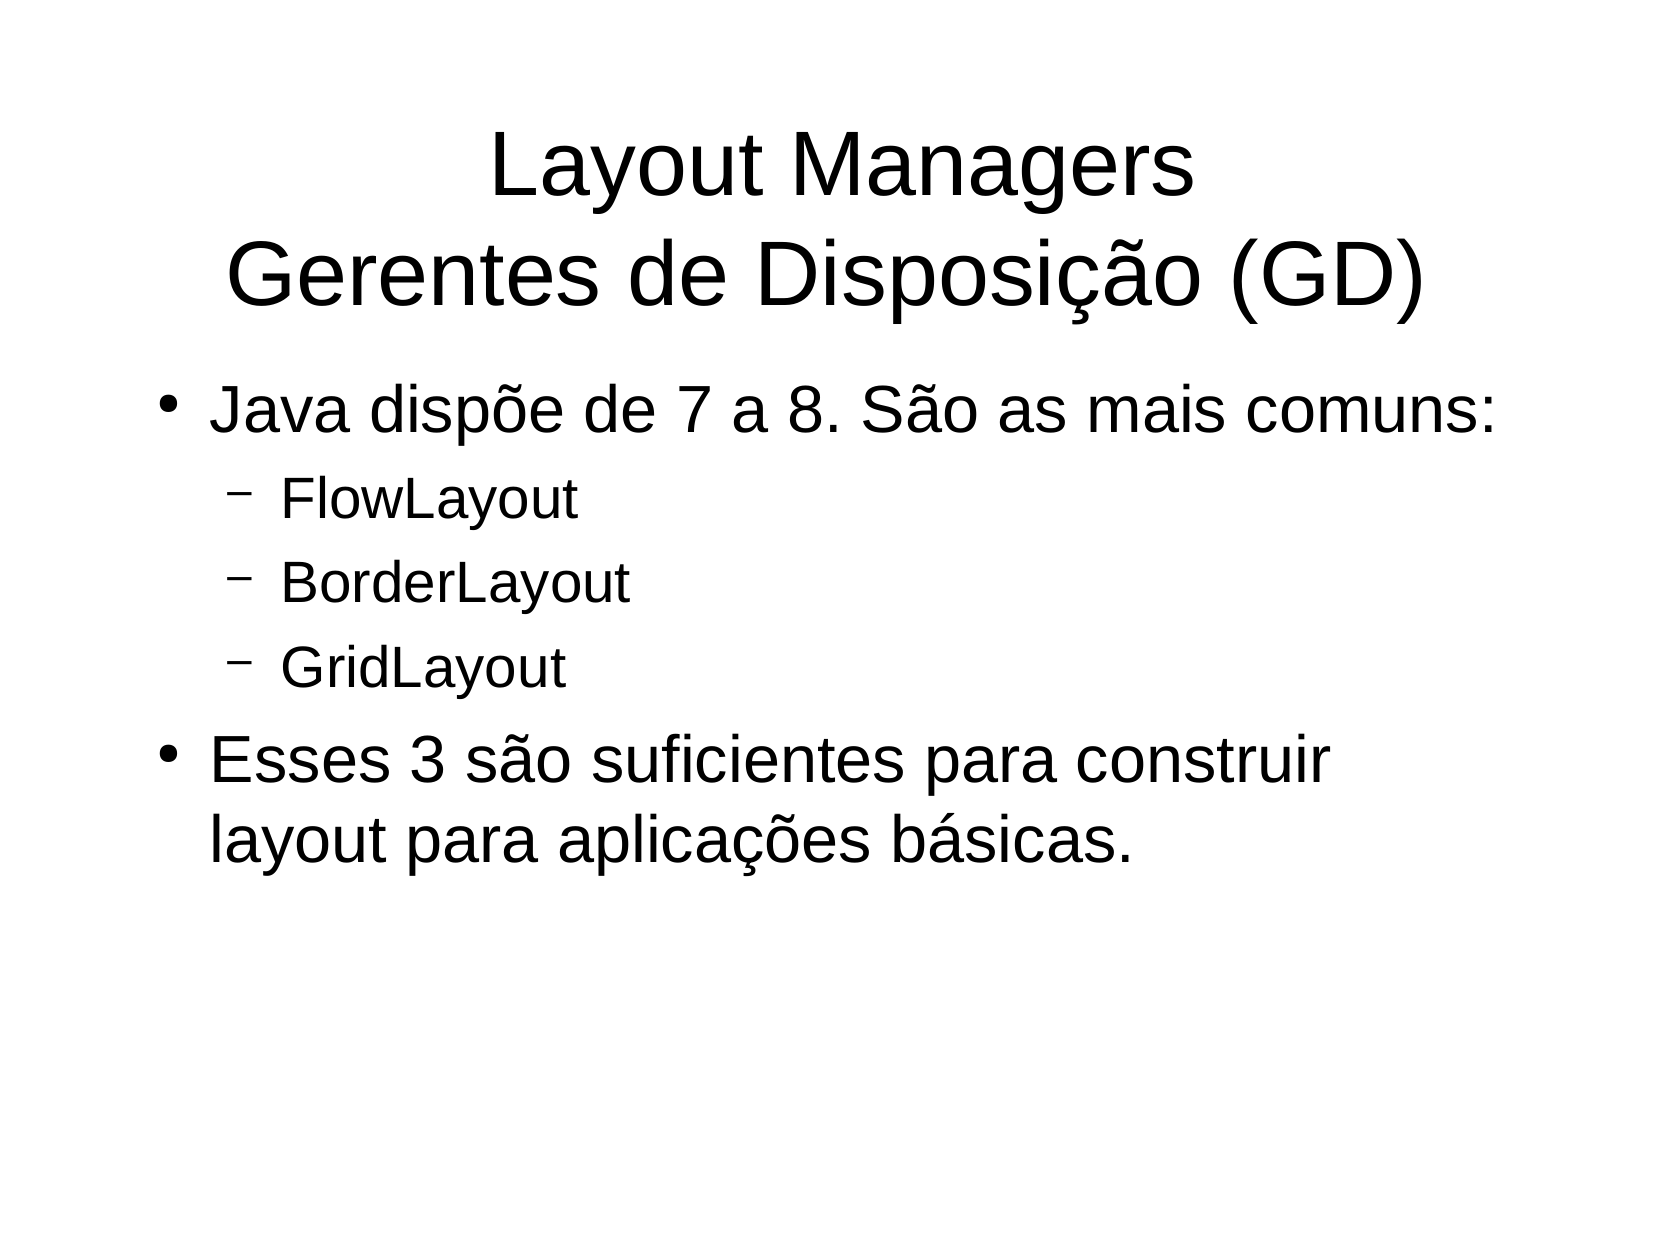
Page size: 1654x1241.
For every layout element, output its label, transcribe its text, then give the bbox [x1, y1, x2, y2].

title Layout Managers Gerentes de Disposição (GD) [124, 96, 1530, 332]
list Java dispõe de 7 a 8. São as mais comuns: FlowLayout BorderLayout GridLayout Esses 3 são suficientes para construir layout para aplicações básicas. [124, 358, 1530, 1114]
